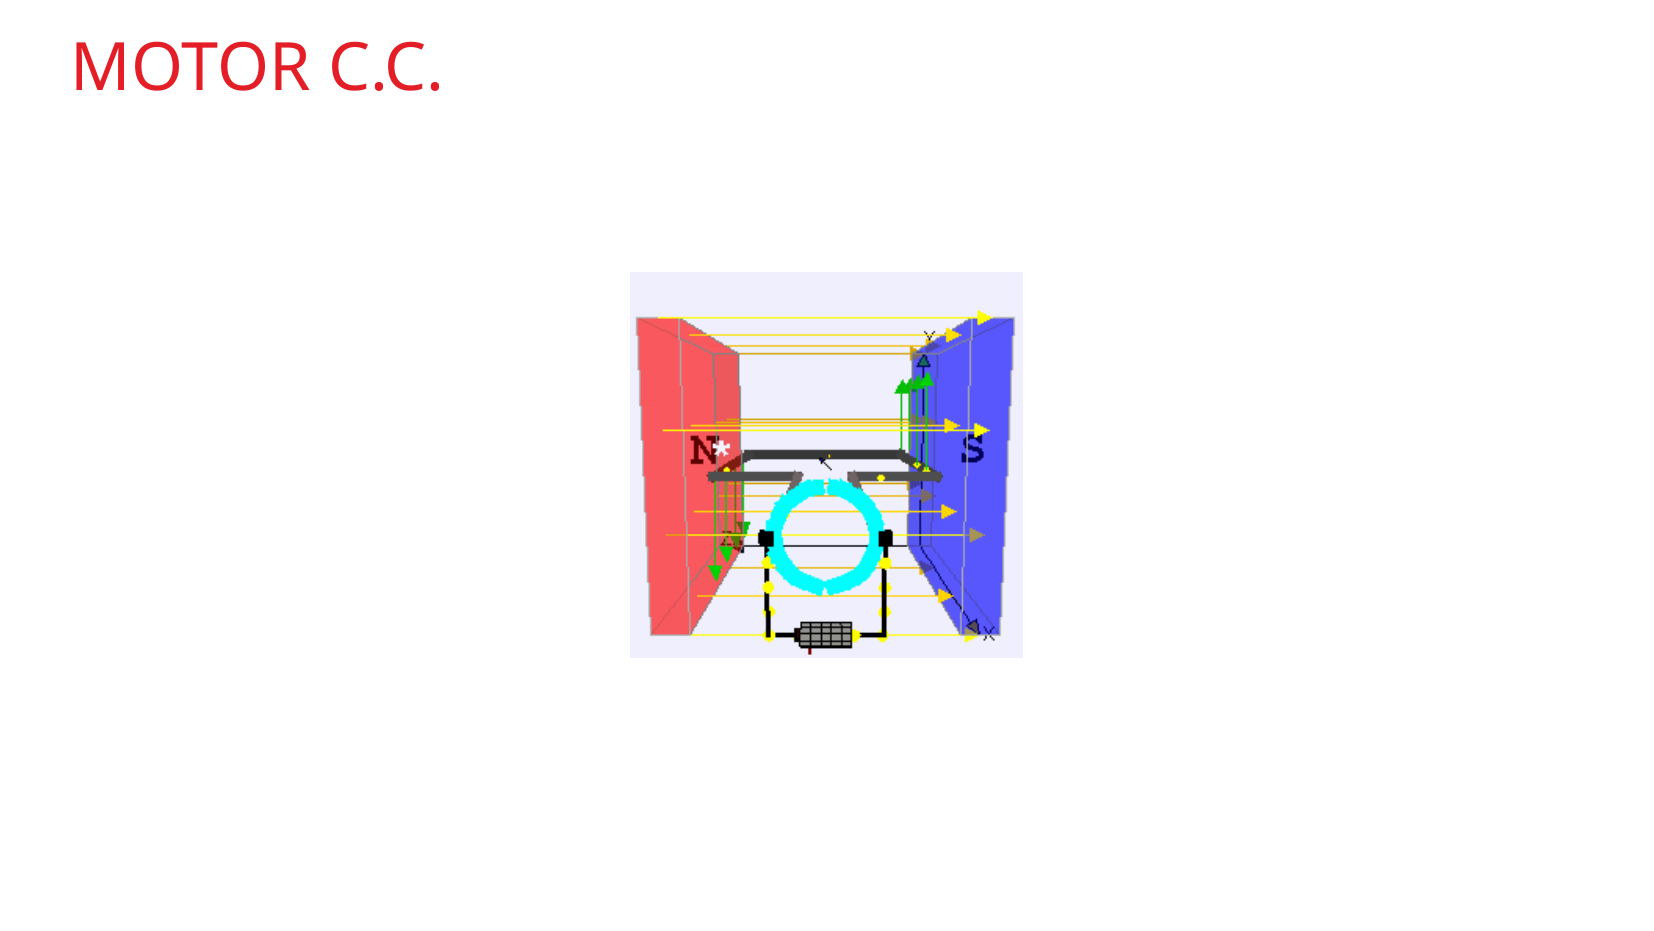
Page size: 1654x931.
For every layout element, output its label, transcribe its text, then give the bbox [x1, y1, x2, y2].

picture [630, 272, 1023, 658]
title MOTOR C.C. [70, 11, 1347, 118]
